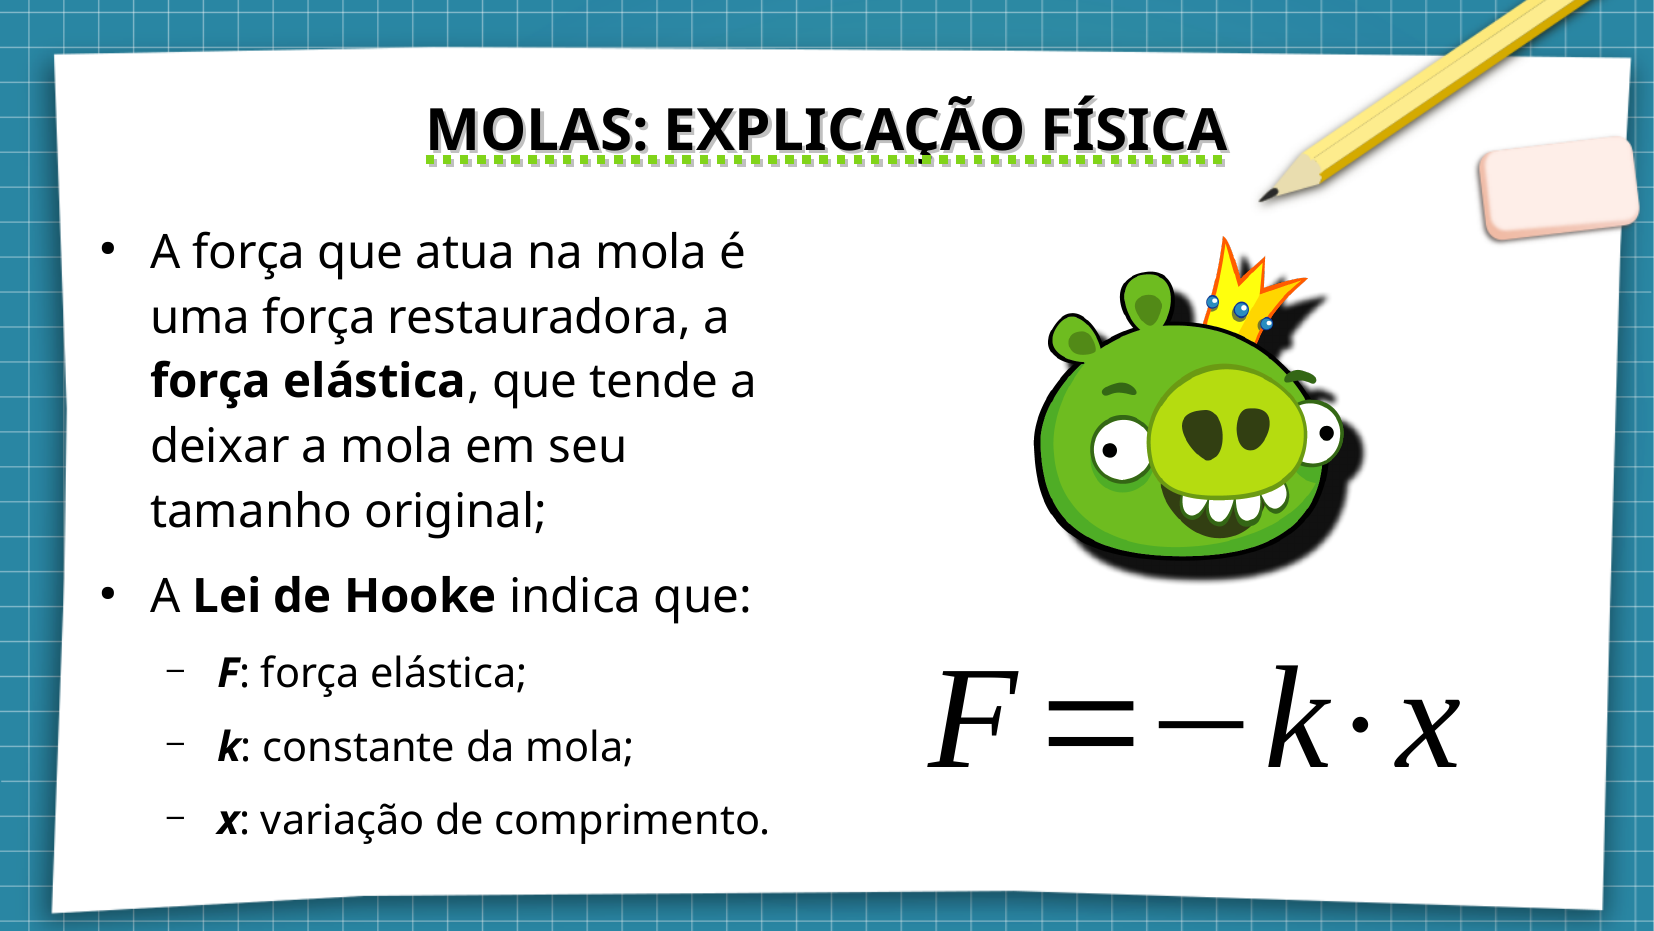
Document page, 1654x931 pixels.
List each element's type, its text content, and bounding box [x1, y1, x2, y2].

picture [0, 0, 1654, 931]
list A força que atua na mola é uma força restauradora, a força elástica, que tende a deixar a mola em seu tamanho original; A Lei de Hooke indica que: F: força elástica; k: constante da mola; x: variação de comprimento. [82, 217, 809, 857]
title Molas: Explicação física [82, 50, 1571, 206]
